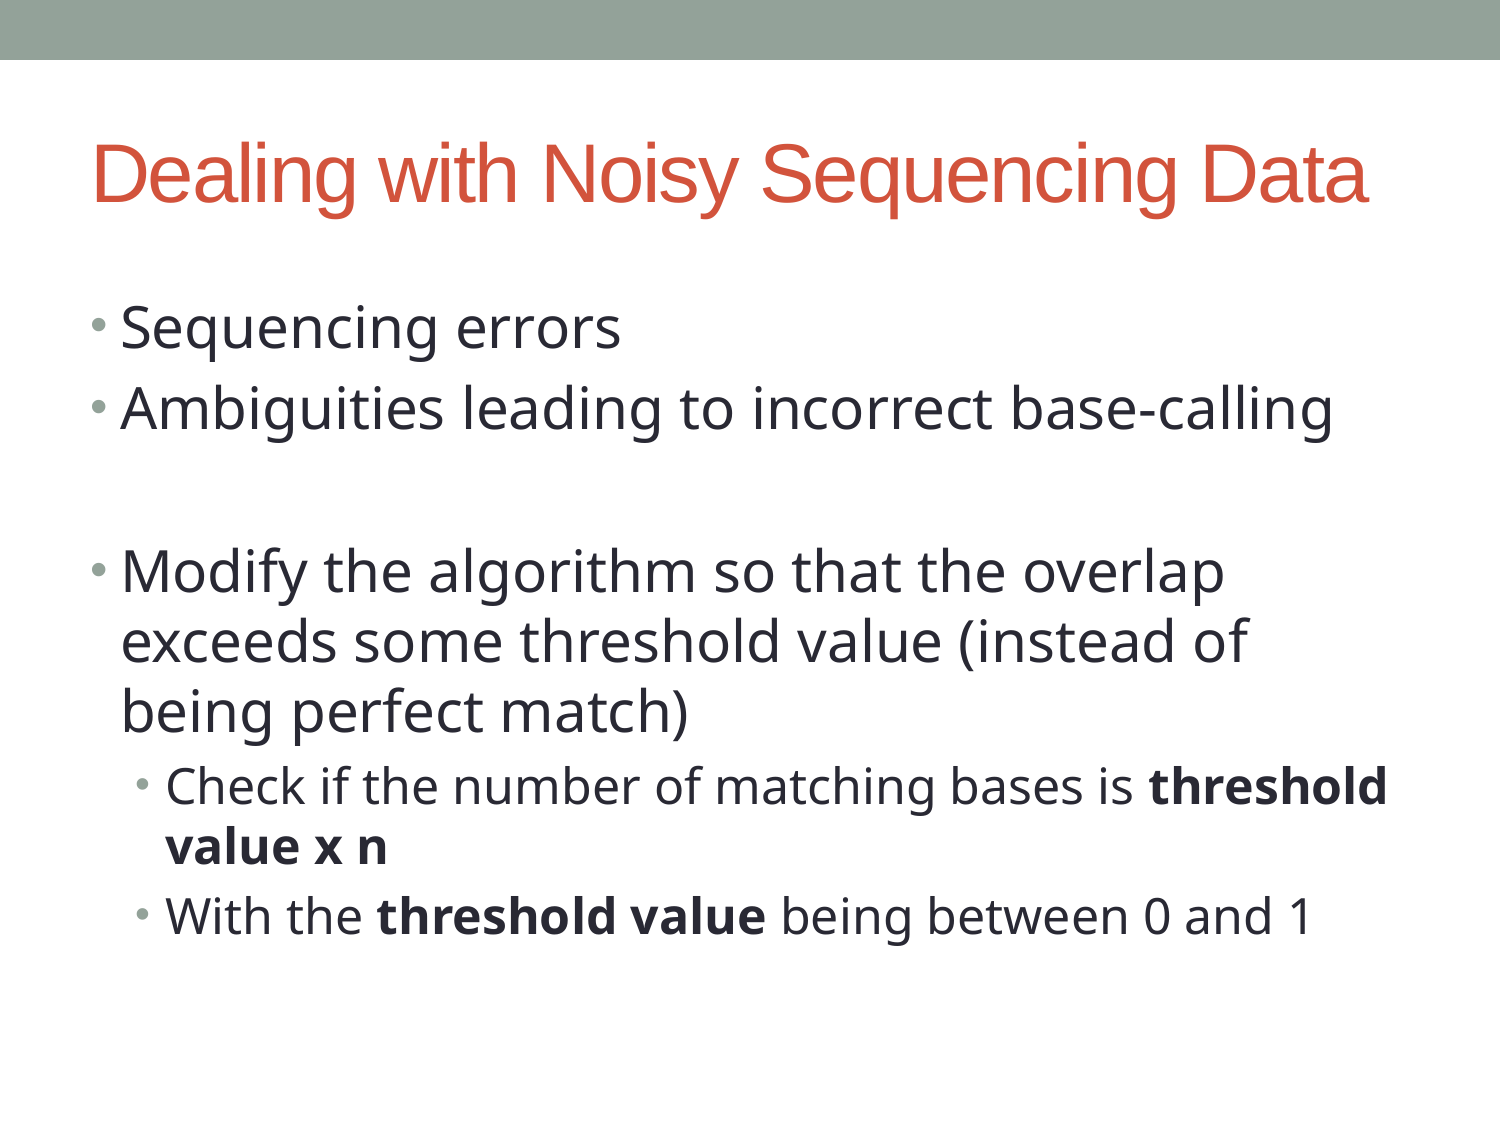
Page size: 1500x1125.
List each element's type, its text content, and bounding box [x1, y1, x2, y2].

list Sequencing errors Ambiguities leading to incorrect base-calling Modify the algorithm so that the overlap exceeds some threshold value (instead of being perfect match) Check if the number of matching bases is threshold value x n With the threshold value being between 0 and 1 [75, 282, 1425, 1063]
title Dealing with Noisy Sequencing Data [75, 87, 1425, 250]
